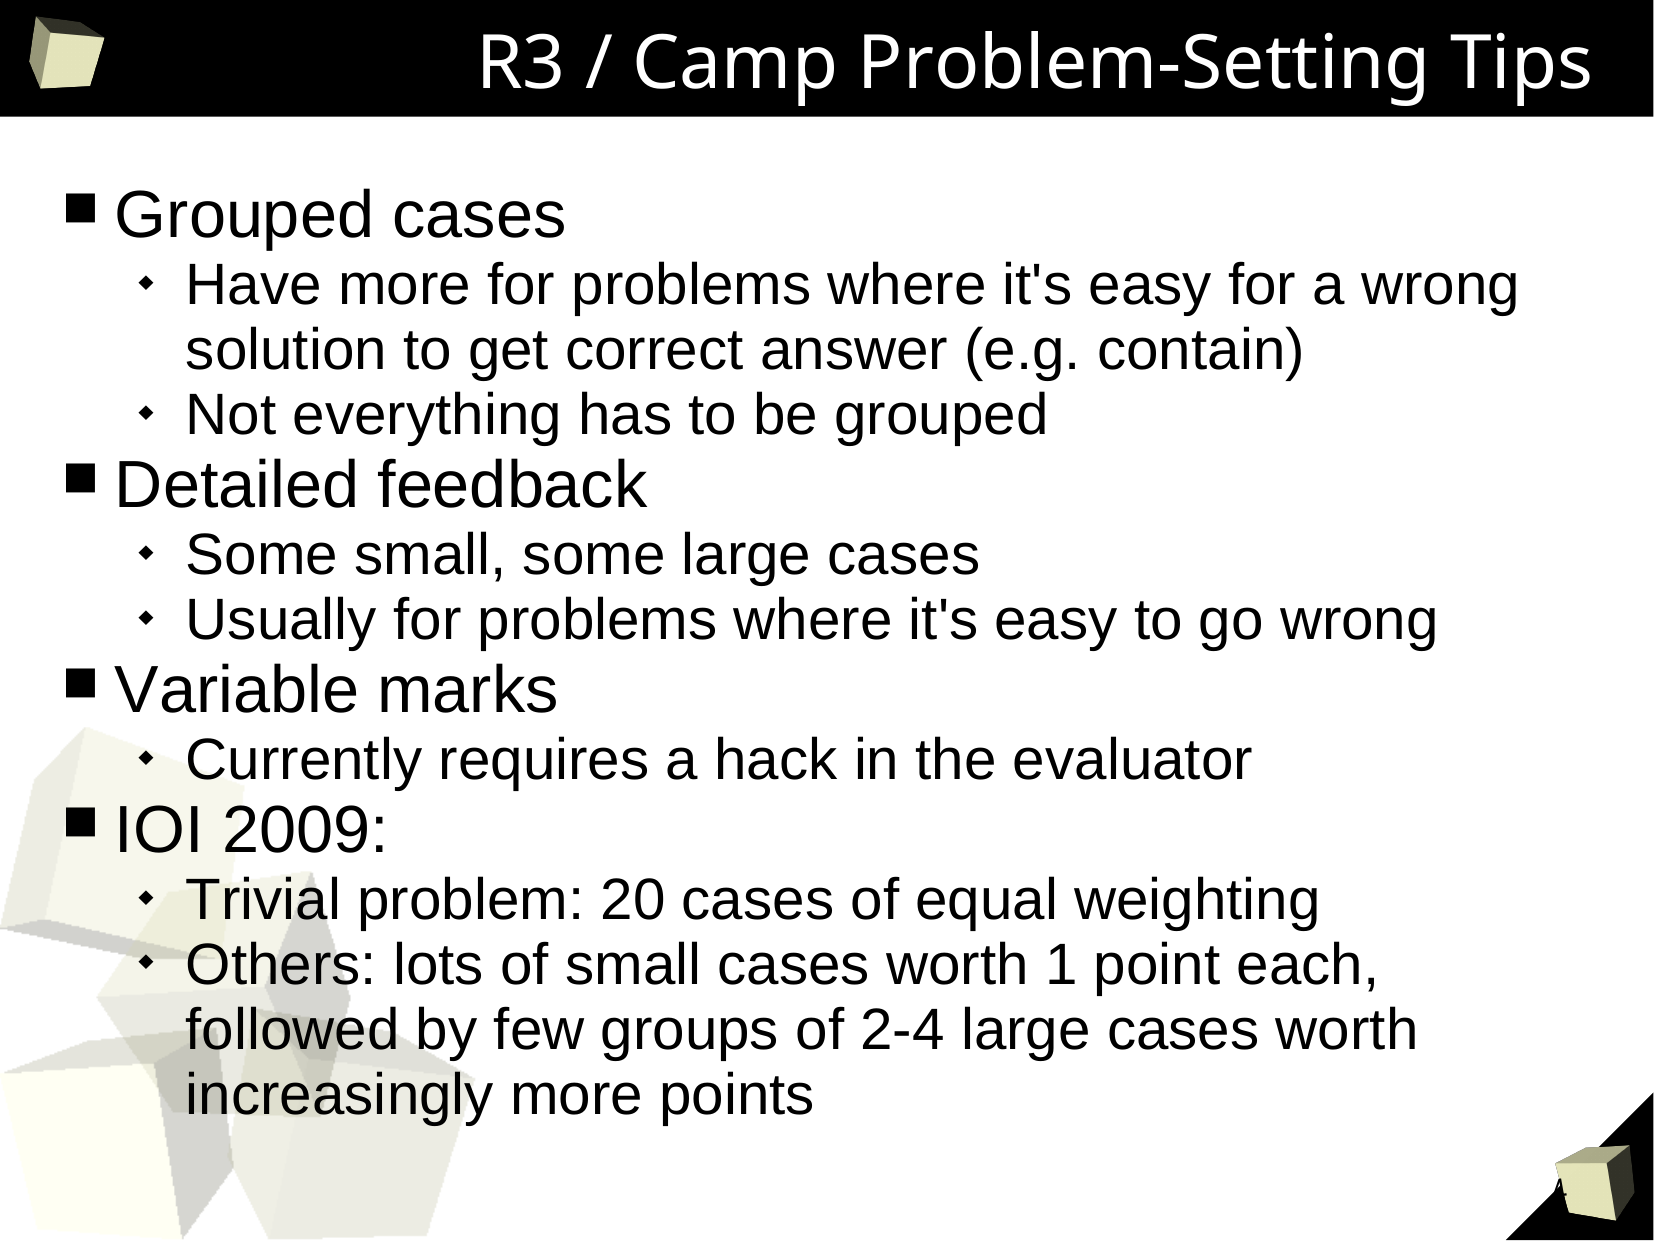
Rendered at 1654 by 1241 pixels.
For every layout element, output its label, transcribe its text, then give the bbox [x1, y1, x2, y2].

list Grouped cases Have more for problems where it's easy for a wrong solution to get correct answer (e.g. contain) Not everything has to be grouped Detailed feedback Some small, some large cases Usually for problems where it's easy to go wrong Variable marks Currently requires a hack in the evaluator IOI 2009: Trivial problem: 20 cases of equal weighting Others: lots of small cases worth 1 point each, followed by few groups of 2-4 large cases worth increasingly more points [44, 177, 1611, 1200]
picture [0, 726, 477, 1241]
title R3 / Camp Problem-Setting Tips [118, 6, 1595, 112]
